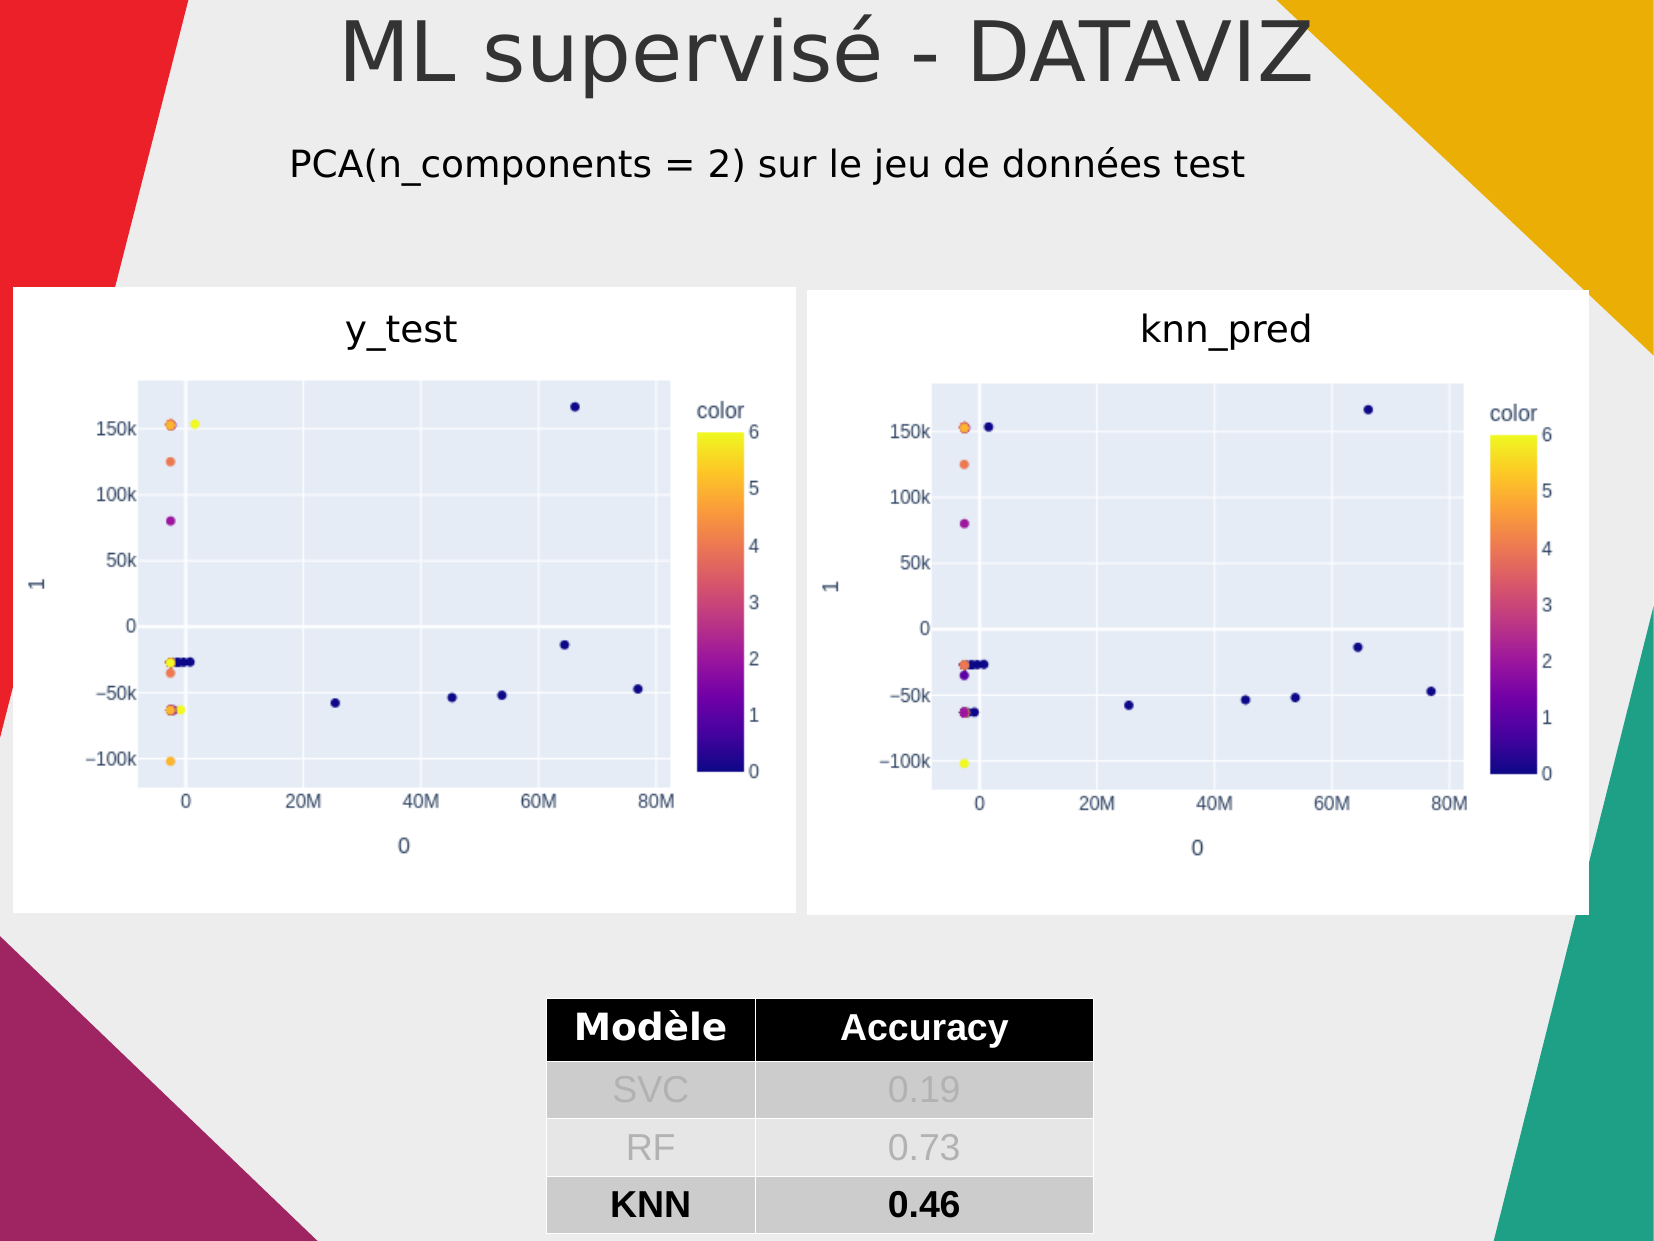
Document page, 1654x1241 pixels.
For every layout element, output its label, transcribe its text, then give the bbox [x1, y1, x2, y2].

table_cell RF [547, 1119, 755, 1176]
table_header Modèle [547, 999, 755, 1061]
table_header Accuracy [756, 999, 1093, 1061]
table_cell KNN [547, 1177, 755, 1233]
text_box PCA(n_components = 2) sur le jeu de données test [274, 135, 1276, 237]
table_cell SVC [547, 1062, 755, 1118]
text_box knn_pred [1125, 300, 1336, 361]
text_box y_test [330, 300, 496, 359]
title ML supervisé - DATAVIZ [114, 0, 1539, 106]
picture [13, 287, 796, 913]
table_cell 0.46 [756, 1177, 1093, 1233]
table_cell 0.73 [756, 1119, 1093, 1176]
picture [807, 290, 1589, 916]
table_cell 0.19 [756, 1062, 1093, 1118]
